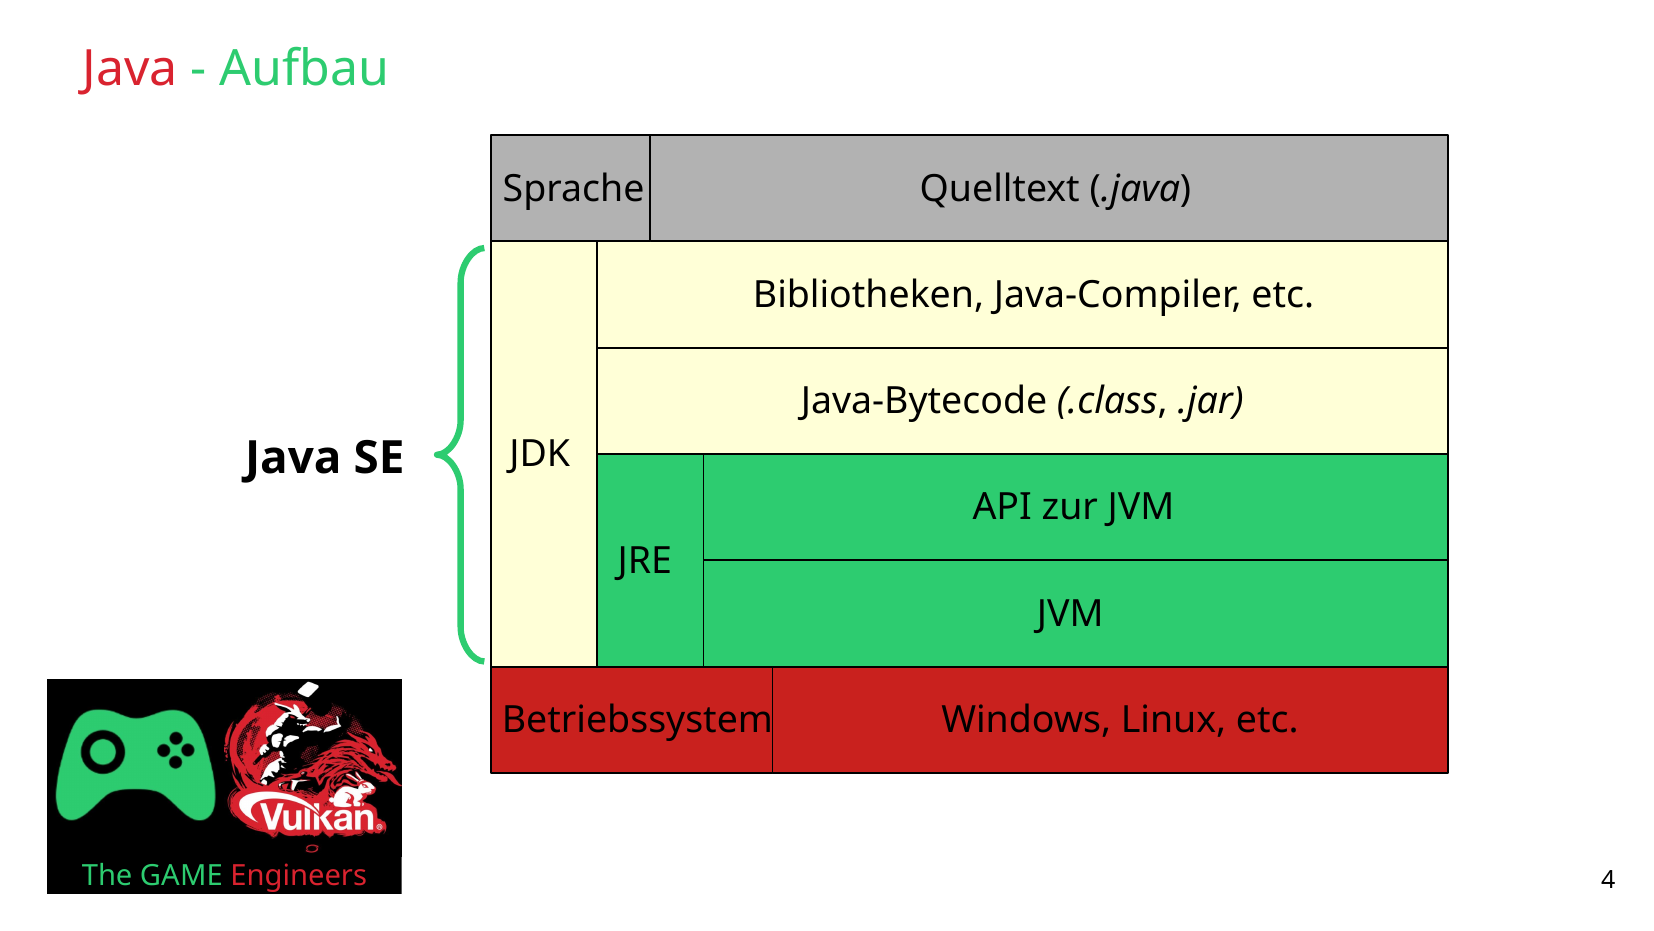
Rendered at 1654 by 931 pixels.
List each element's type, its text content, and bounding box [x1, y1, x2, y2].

text_box Java SE [224, 415, 426, 497]
picture [47, 679, 402, 857]
title Java - Aufbau [82, 7, 1571, 125]
picture [437, 81, 1502, 827]
